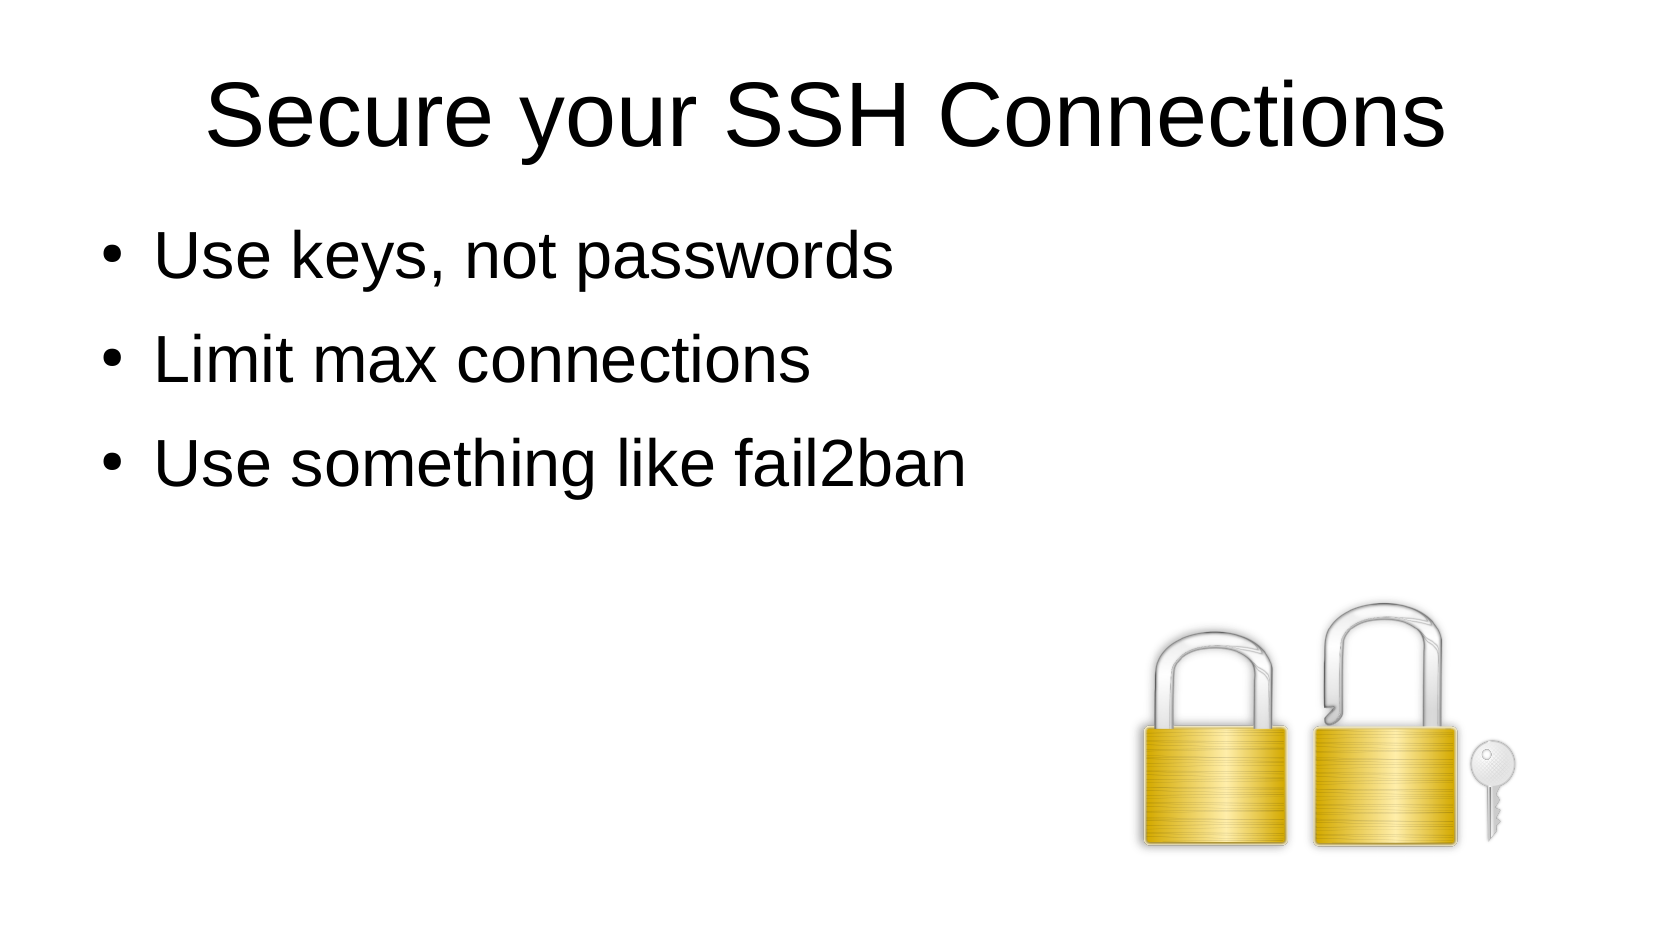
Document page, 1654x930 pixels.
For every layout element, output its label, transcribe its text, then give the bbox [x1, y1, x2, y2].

title Secure your SSH Connections [82, 37, 1571, 193]
list Use keys, not passwords Limit max connections Use something like fail2ban [82, 217, 1571, 757]
picture [1125, 562, 1518, 863]
